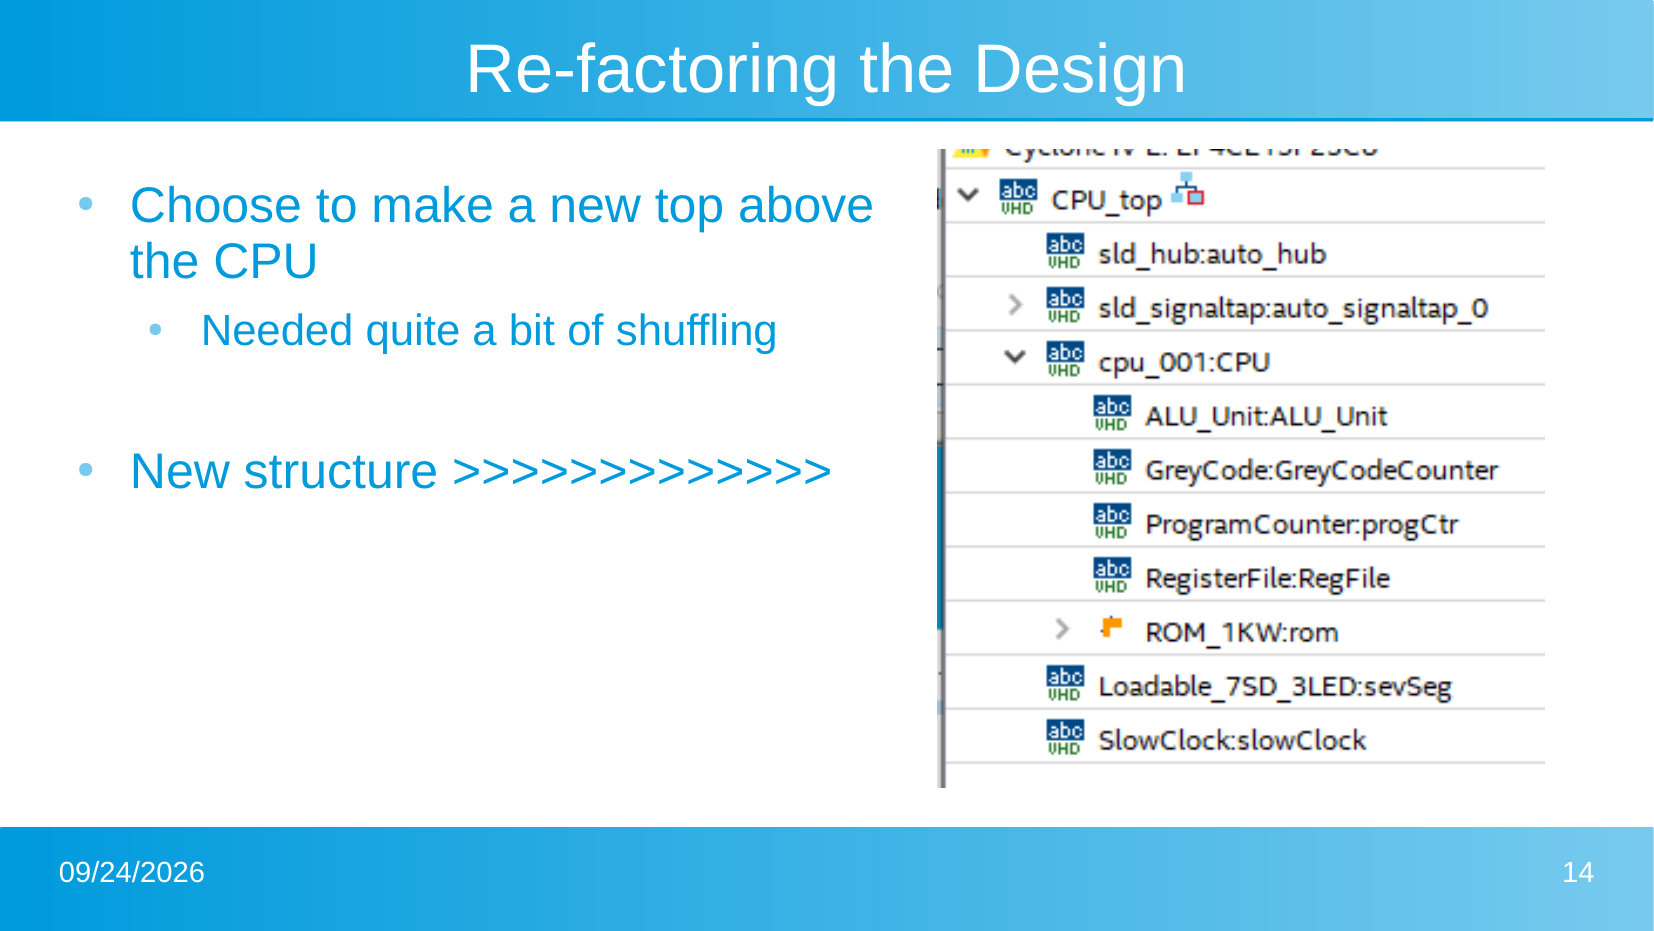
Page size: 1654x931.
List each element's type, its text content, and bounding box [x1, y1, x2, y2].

title Re-factoring the Design [59, 29, 1595, 108]
list Choose to make a new top above the CPU Needed quite a bit of shuffling New structure >>>>>>>>>>>>> [59, 177, 901, 768]
picture [937, 149, 1545, 788]
